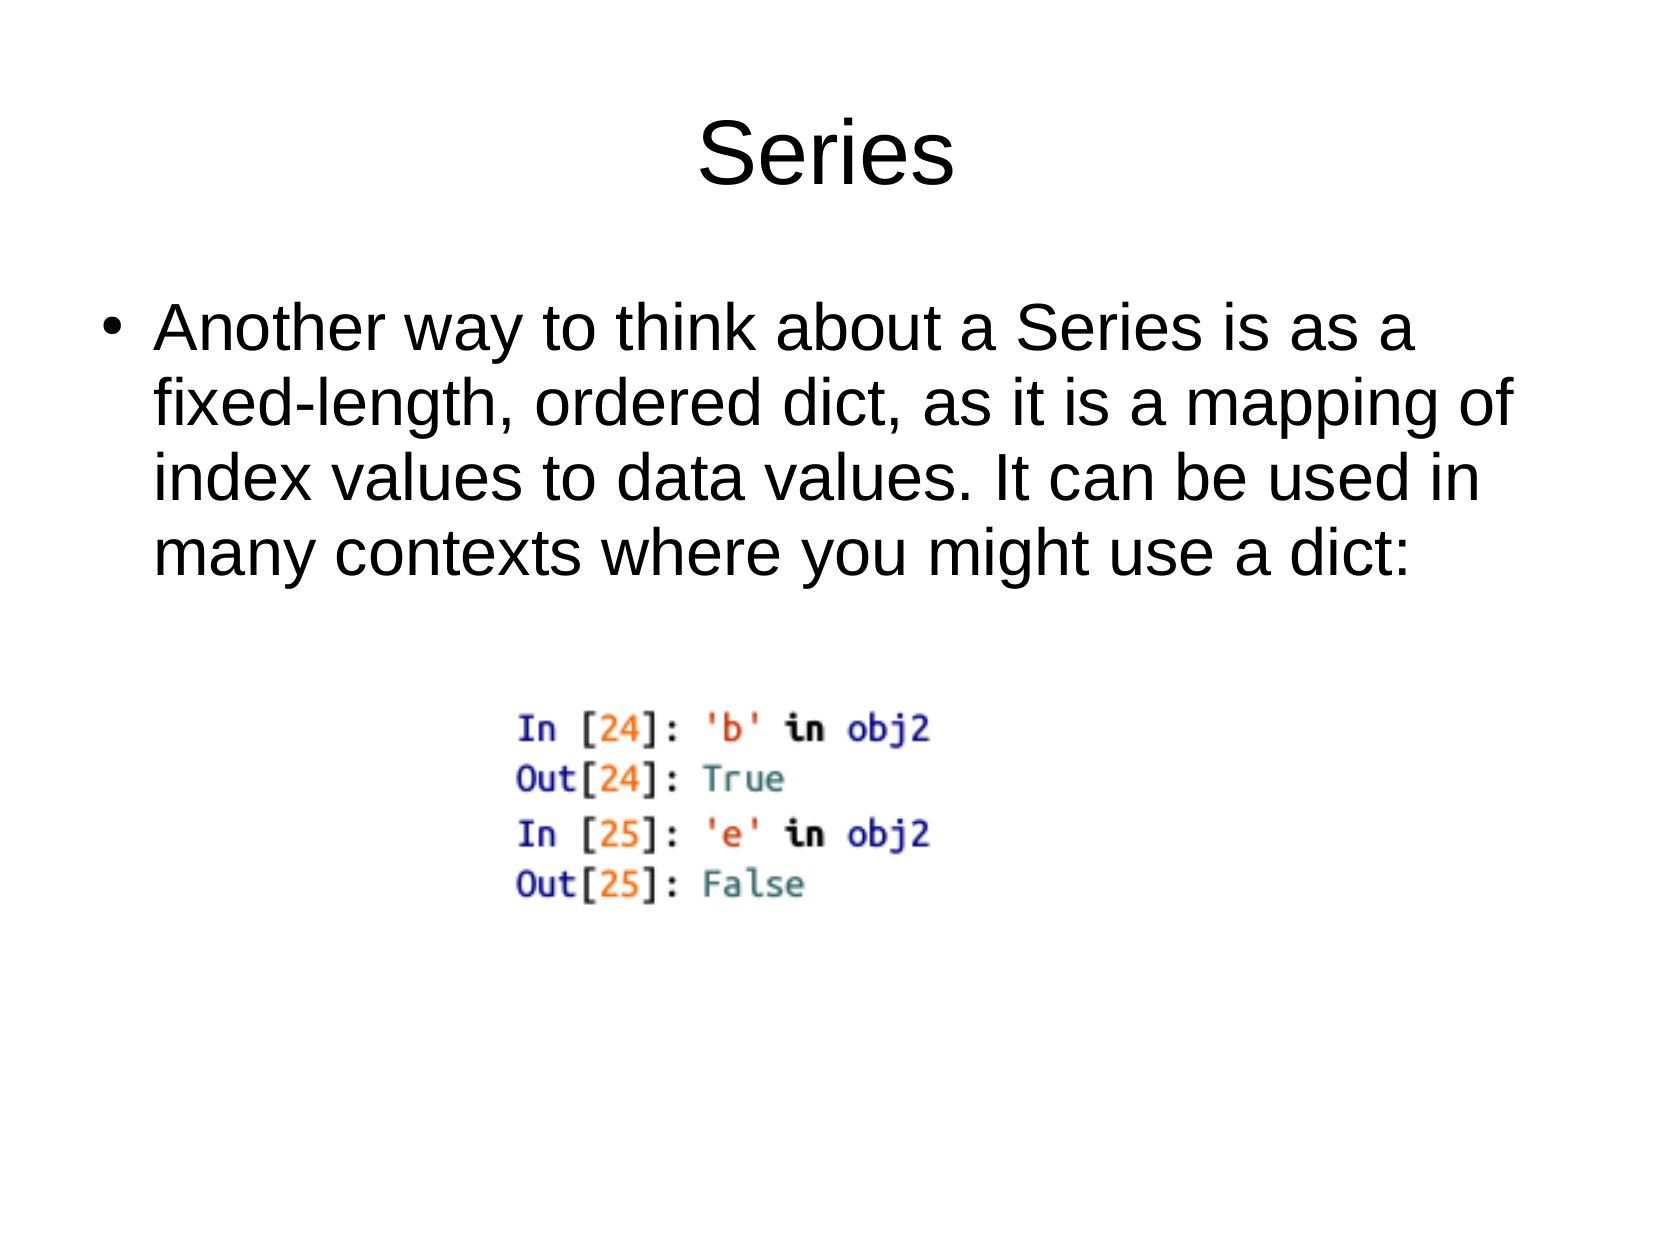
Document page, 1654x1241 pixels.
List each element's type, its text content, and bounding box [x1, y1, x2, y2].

picture [492, 674, 1021, 931]
title Series [82, 49, 1571, 257]
list Another way to think about a Series is as a fixed-length, ordered dict, as it is a mapping of index values to data values. It can be used in many contexts where you might use a dict: [82, 290, 1571, 1010]
